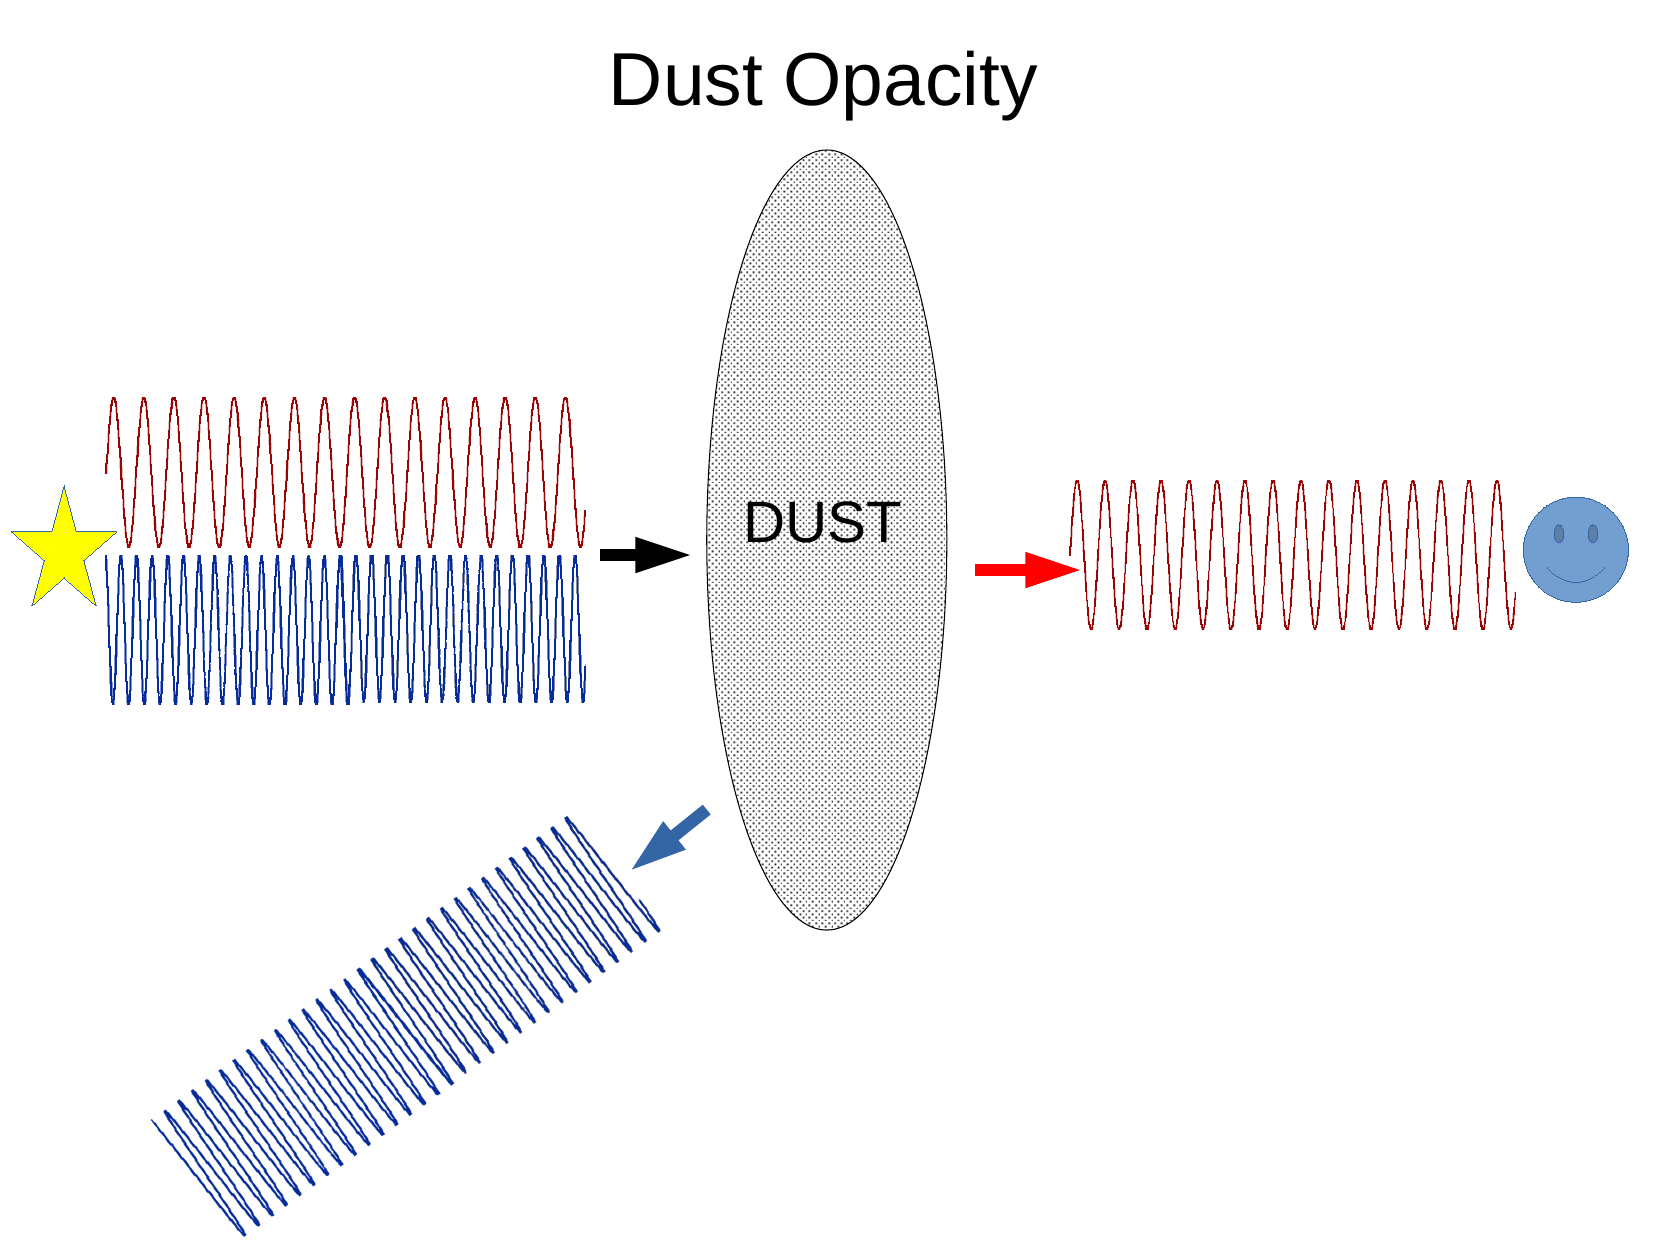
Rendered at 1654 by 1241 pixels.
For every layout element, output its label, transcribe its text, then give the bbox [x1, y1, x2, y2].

text_box [706, 150, 947, 931]
text_box [1523, 497, 1629, 603]
picture [1069, 480, 1516, 631]
text_box [11, 485, 117, 606]
picture [150, 809, 663, 1241]
text_box DUST [729, 481, 925, 556]
picture [105, 397, 586, 548]
text_box Dust Opacity [594, 30, 1060, 121]
picture [105, 555, 586, 706]
